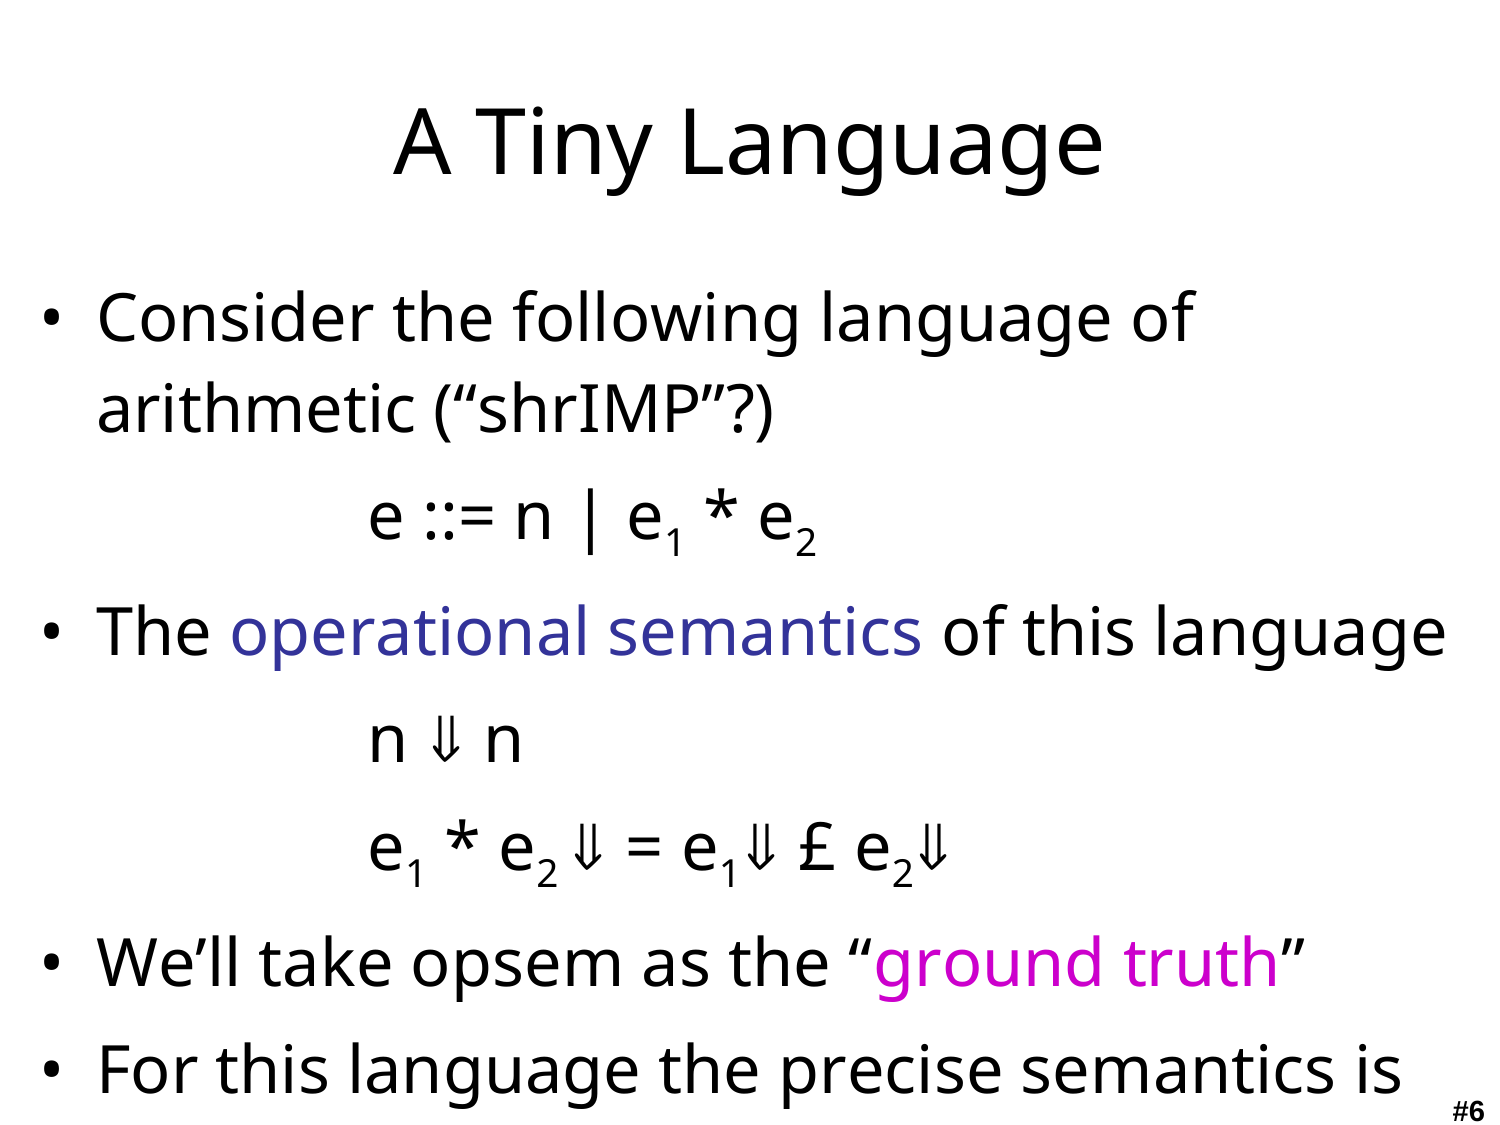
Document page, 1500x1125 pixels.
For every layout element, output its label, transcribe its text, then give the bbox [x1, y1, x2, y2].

title A Tiny Language [24, 45, 1476, 233]
list Consider the following language of arithmetic (“shrIMP”?) e ::= n | e1 * e2 The operational semantics of this language n  n e1 * e2  = e1 £ e2 We’ll take opsem as the “ground truth” For this language the precise semantics is computable (but in general it’s not) [24, 262, 1476, 1106]
